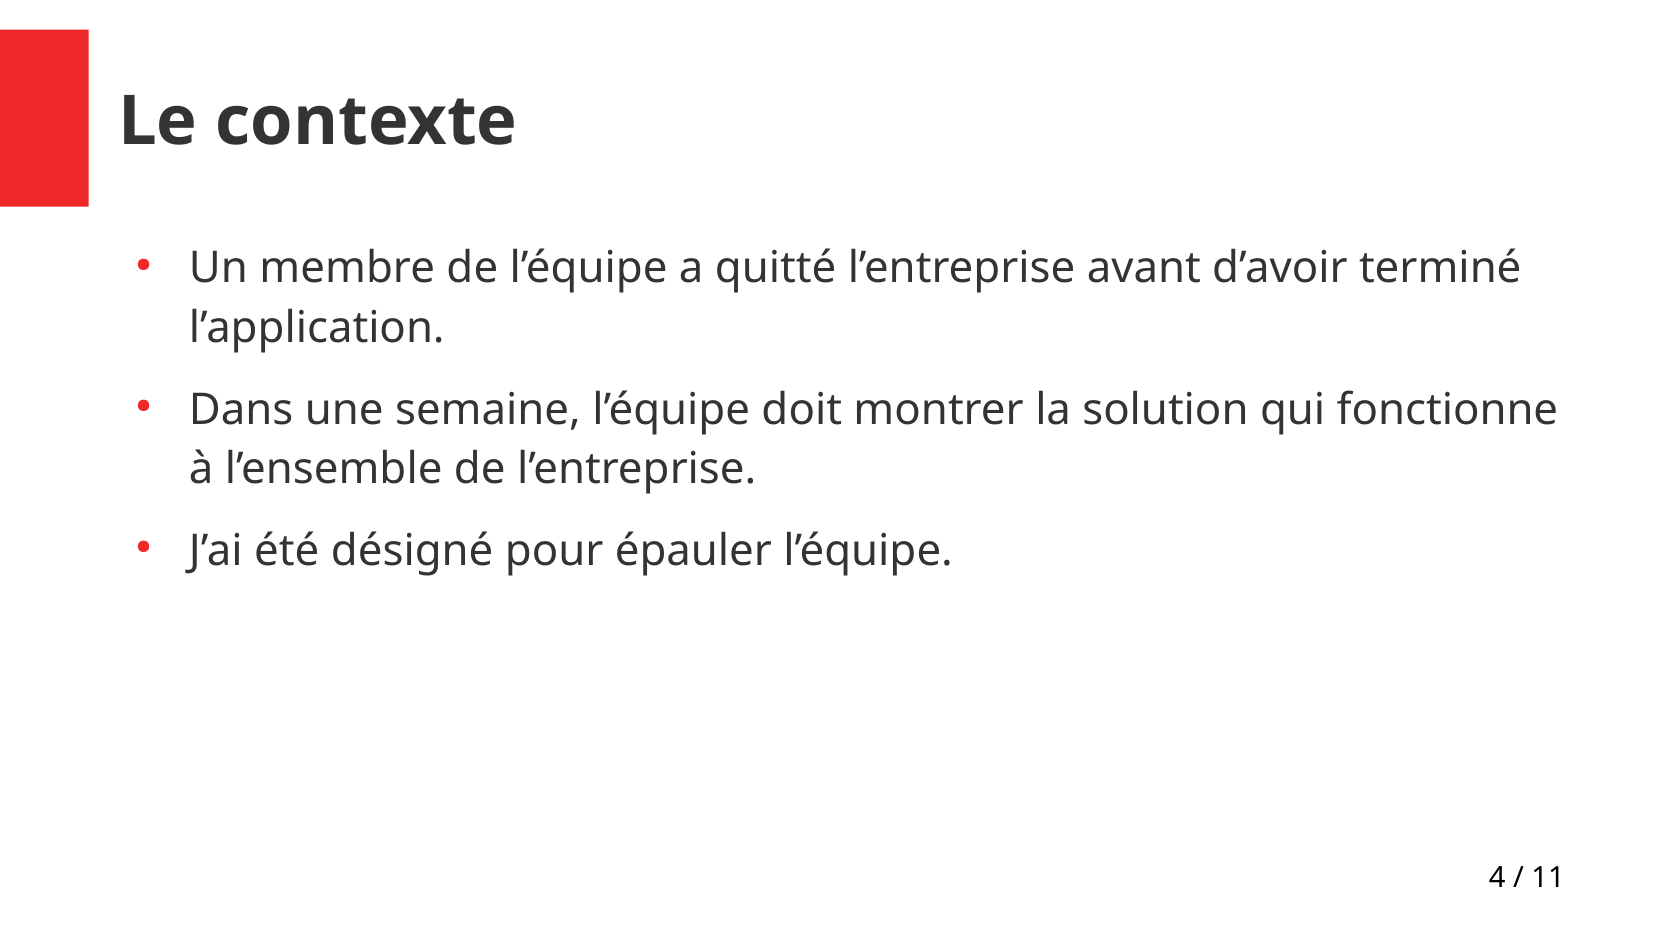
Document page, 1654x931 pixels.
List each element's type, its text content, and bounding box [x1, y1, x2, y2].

list Un membre de l’équipe a quitté l’entreprise avant d’avoir terminé l’application. Dans une semaine, l’équipe doit montrer la solution qui fonctionne à l’ensemble de l’entreprise. J’ai été désigné pour épauler l’équipe. [118, 236, 1595, 798]
title Le contexte [118, 29, 1595, 207]
